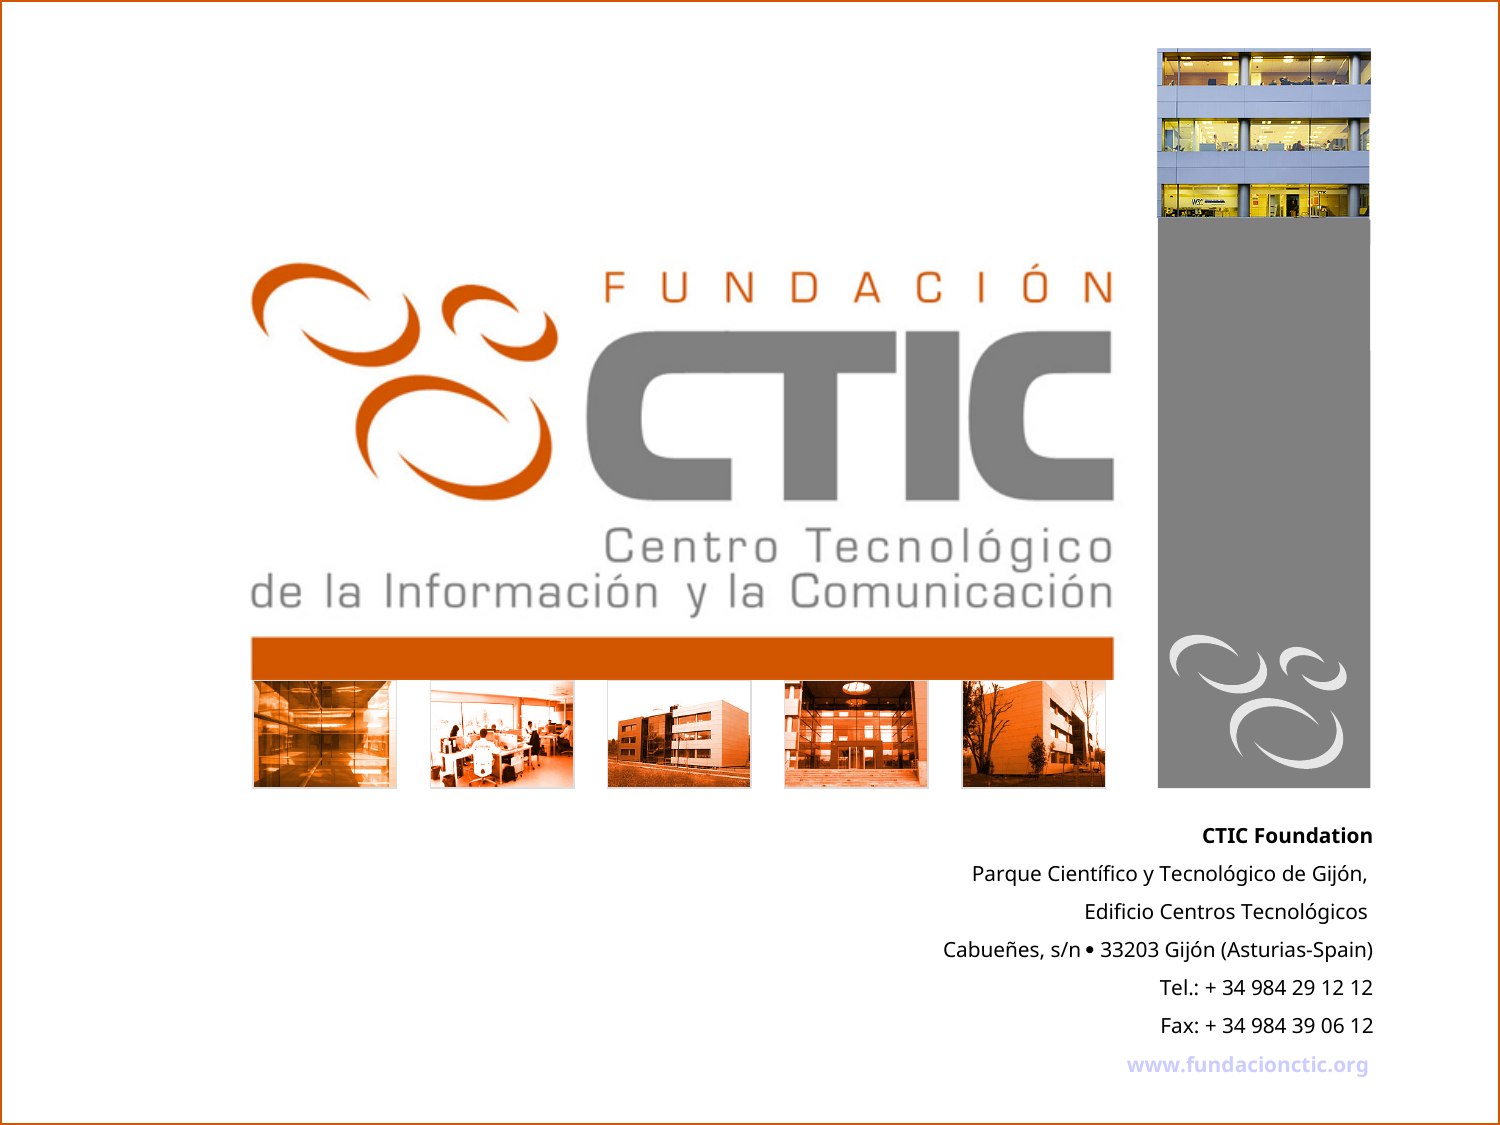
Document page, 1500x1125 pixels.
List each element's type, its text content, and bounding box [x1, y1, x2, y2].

picture [248, 208, 1133, 788]
text_box CTIC Foundation Parque Científico y Tecnológico de Gijón, Edificio Centros Tecnológicos Cabueñes, s/n  33203 Gijón (Asturias-Spain)‏ Tel.: + 34 984 29 12 12 Fax: + 34 984 39 06 12 www.fundacionctic.org [856, 812, 1389, 1086]
text_box [11, 7, 1495, 789]
picture [1169, 634, 1347, 769]
picture [1157, 48, 1371, 218]
